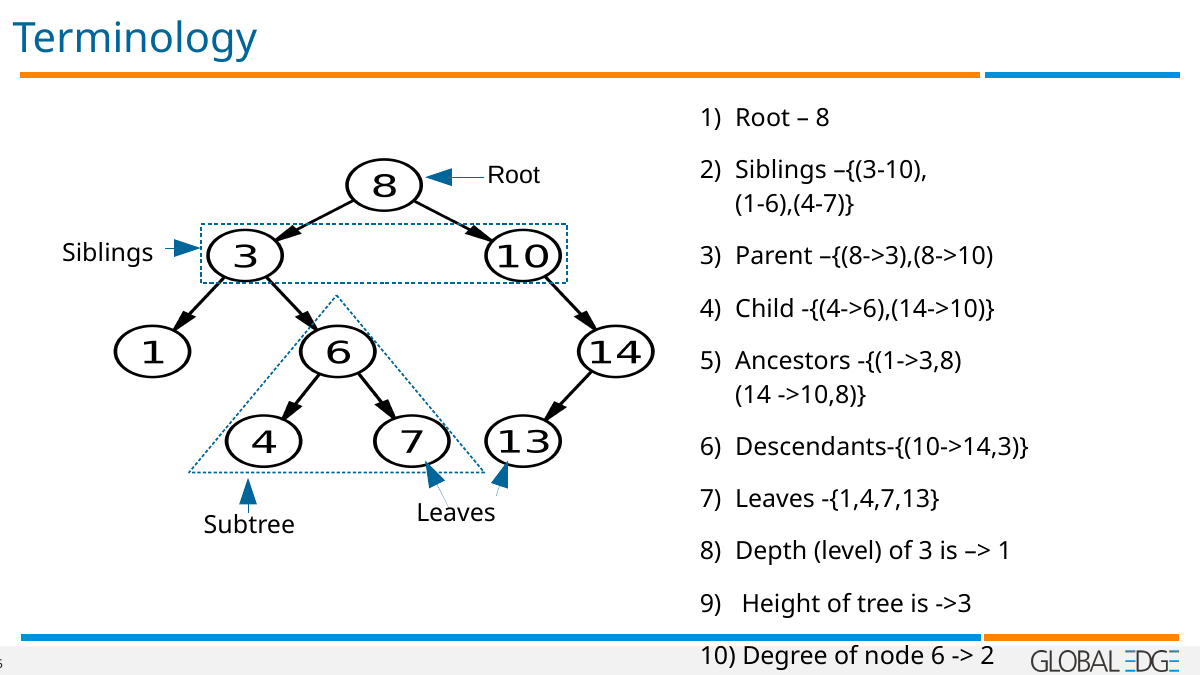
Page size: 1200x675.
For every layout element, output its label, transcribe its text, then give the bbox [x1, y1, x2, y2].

text_box Siblings [47, 227, 237, 272]
text_box Leaves [401, 487, 556, 532]
picture [1031, 650, 1179, 672]
text_box Subtree [188, 499, 367, 544]
text_box Root – 8 Siblings –{(3-10), (1-6),(4-7)} Parent –{(8->3),(8->10) Child -{(4->6),(14->10)} Ancestors -{(1->3,8) (14 ->10,8)} Descendants-{(10->14,3)} Leaves -{1,4,7,13} Depth (level) of 3 is –> 1 Height of tree is ->3 Degree of node 6 -> 2 [685, 92, 1200, 623]
text_box Root [472, 153, 579, 206]
title Terminology [12, 9, 1088, 63]
picture [106, 153, 662, 473]
